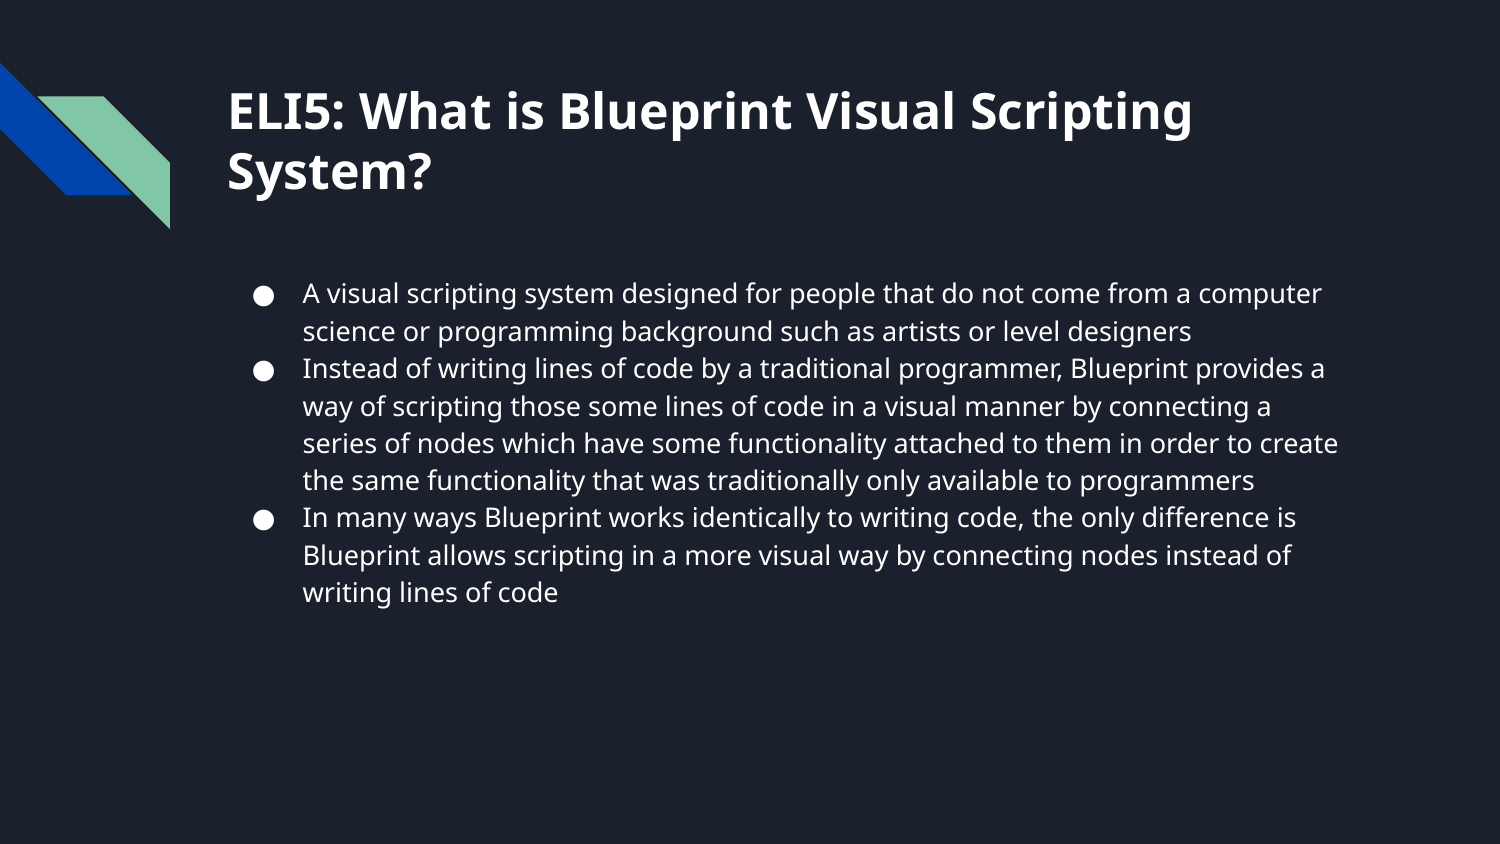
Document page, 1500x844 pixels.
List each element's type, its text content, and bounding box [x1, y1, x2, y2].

text_box A visual scripting system designed for people that do not come from a computer science or programming background such as artists or level designers Instead of writing lines of code by a traditional programmer, Blueprint provides a way of scripting those some lines of code in a visual manner by connecting a series of nodes which have some functionality attached to them in order to create the same functionality that was traditionally only available to programmers In many ways Blueprint works identically to writing code, the only difference is Blueprint allows scripting in a more visual way by connecting nodes instead of writing lines of code [212, 257, 1368, 735]
text_box ELI5: What is Blueprint Visual Scripting System? [212, 64, 1368, 215]
